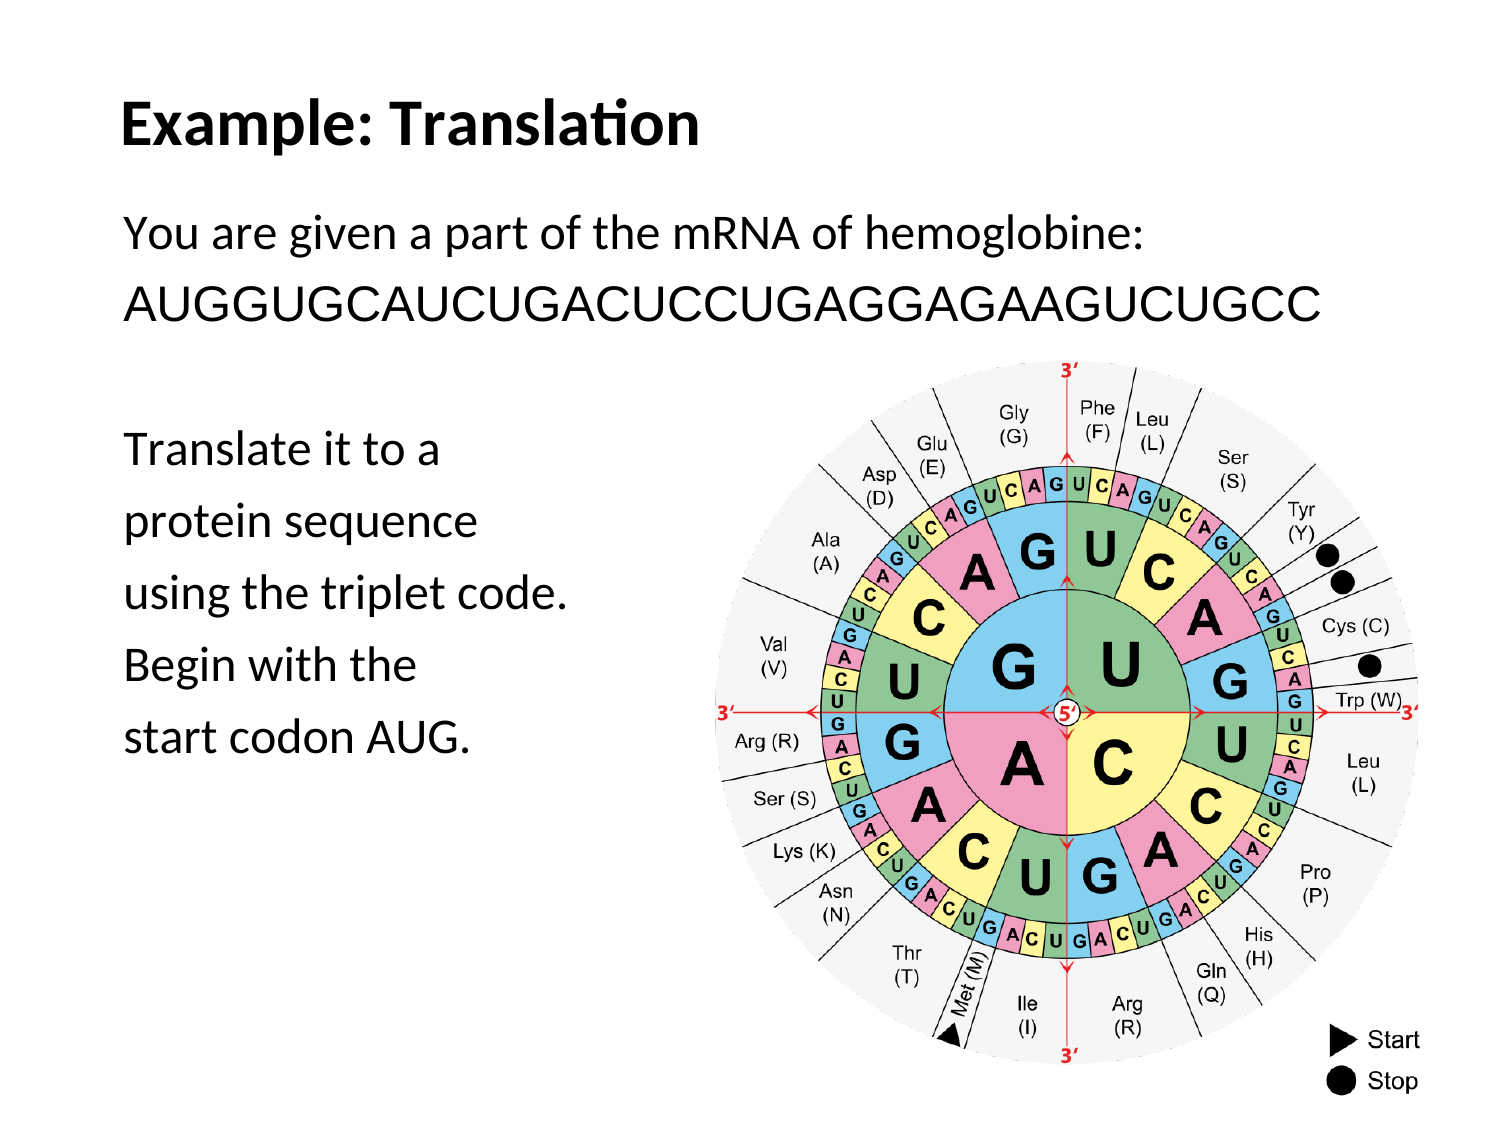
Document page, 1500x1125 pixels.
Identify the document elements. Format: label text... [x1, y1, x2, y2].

text_box You are given a part of the mRNA of hemoglobine: AUGGUGCAUCUGACUCCUGAGGAGAAGUCUGCC Translate it to a protein sequence using the triplet code. Begin with the start codon AUG. [108, 179, 1426, 824]
text_box Example: Translation [104, 71, 1427, 167]
picture [666, 314, 1471, 1111]
